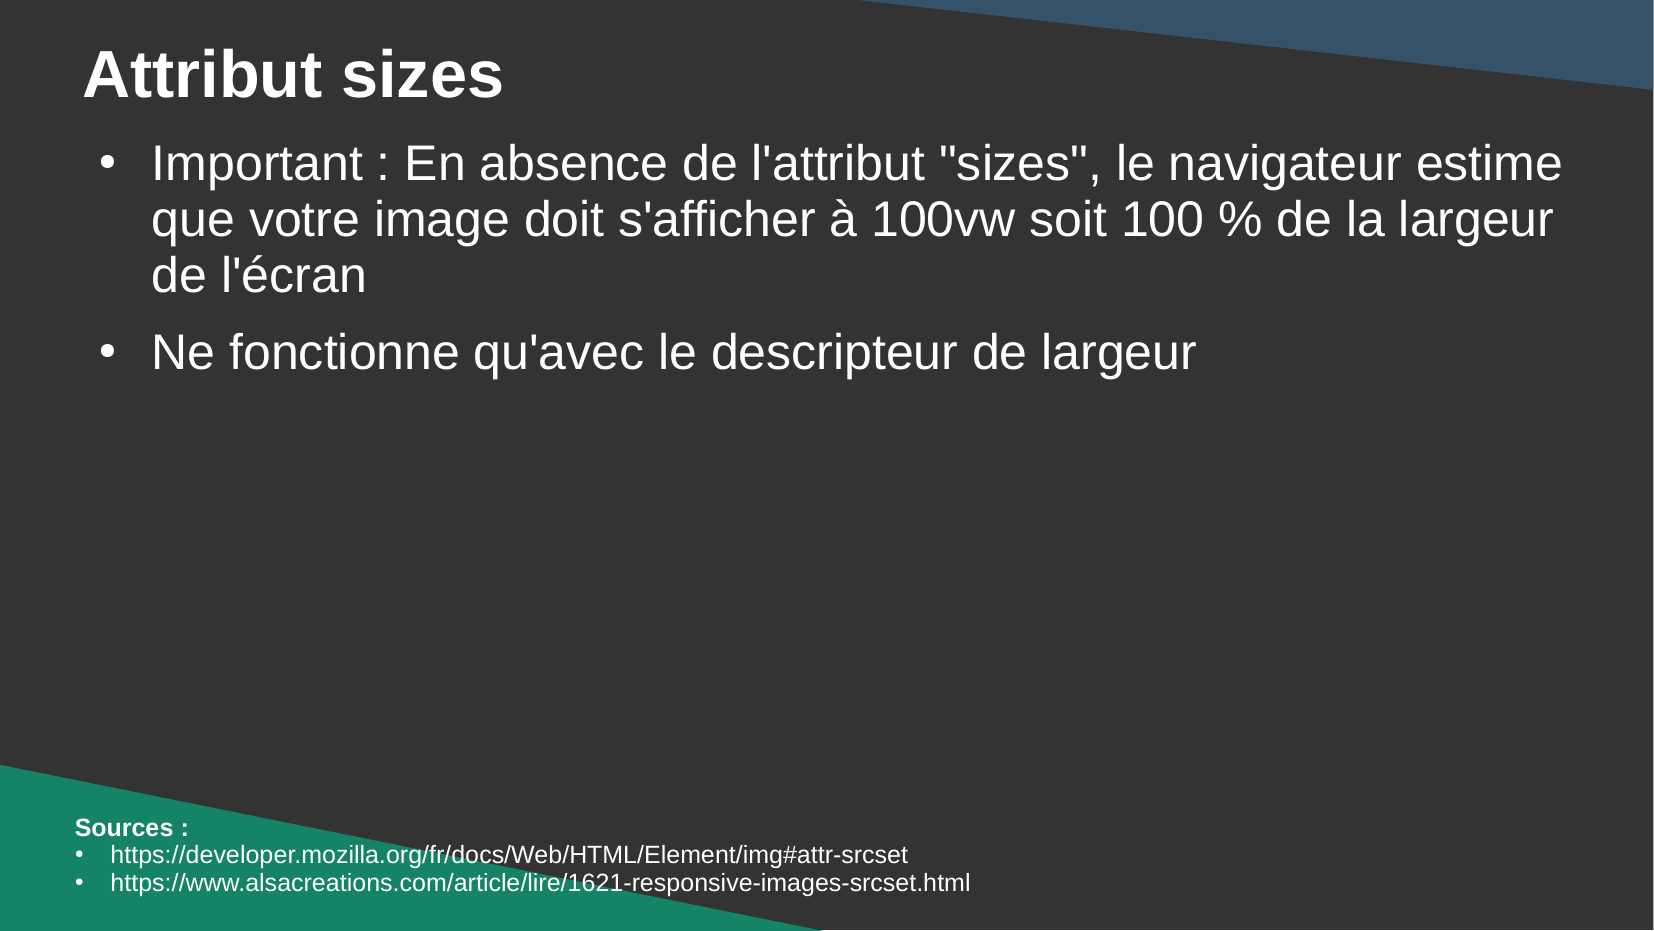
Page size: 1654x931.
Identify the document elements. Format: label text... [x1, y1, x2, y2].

title Attribut sizes [82, 37, 1571, 122]
list Important : En absence de l'attribut "sizes", le navigateur estime que votre image doit s'afficher à 100vw soit 100 % de la largeur de l'écran Ne fonctionne qu'avec le descripteur de largeur [80, 135, 1605, 426]
text_box [0, 764, 200, 931]
text_box Sources : https://developer.mozilla.org/fr/docs/Web/HTML/Element/img#attr-srcset https://www.alsacreations.com/article/lire/1621-responsive-images-srcset.html [60, 805, 1546, 931]
text_box [857, 0, 1654, 90]
